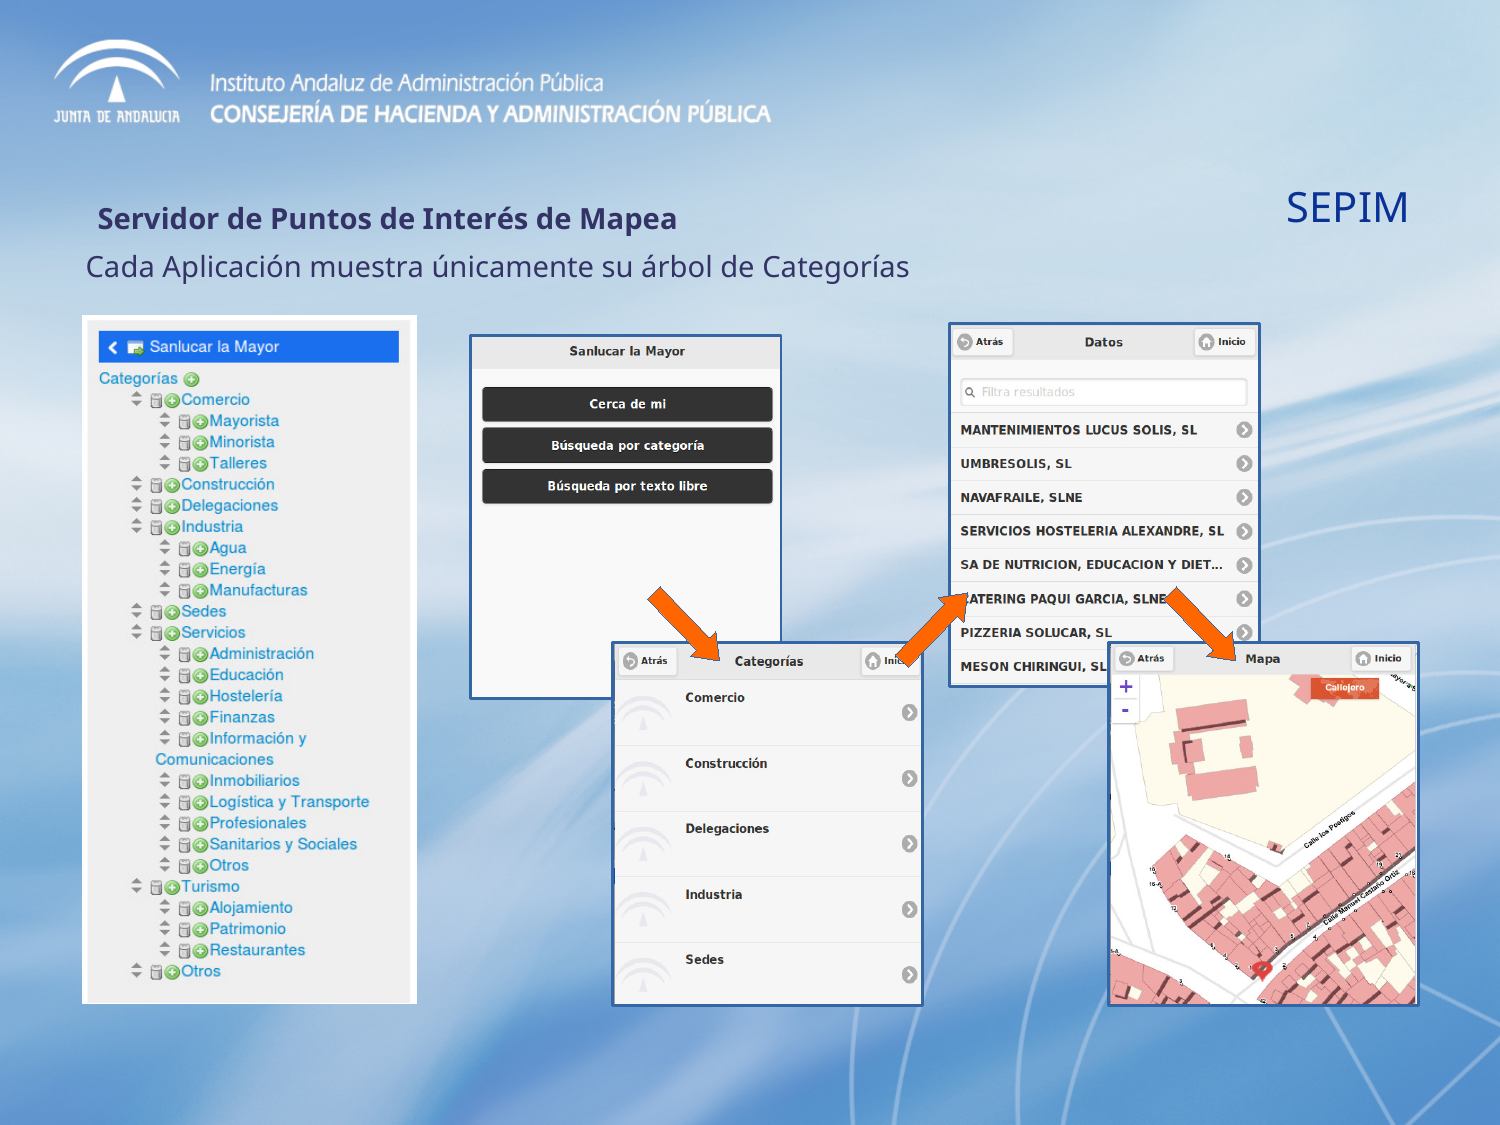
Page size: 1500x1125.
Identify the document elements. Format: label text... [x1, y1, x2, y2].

text_box [1163, 586, 1236, 661]
text_box Servidor de Puntos de Interés de Mapea [82, 194, 1123, 242]
picture [0, 0, 1500, 1125]
text_box [647, 586, 720, 661]
text_box [895, 592, 968, 668]
title SEPIM [75, 137, 1426, 275]
text_box Cada Aplicación muestra únicamente su árbol de Categorías [70, 242, 1264, 292]
